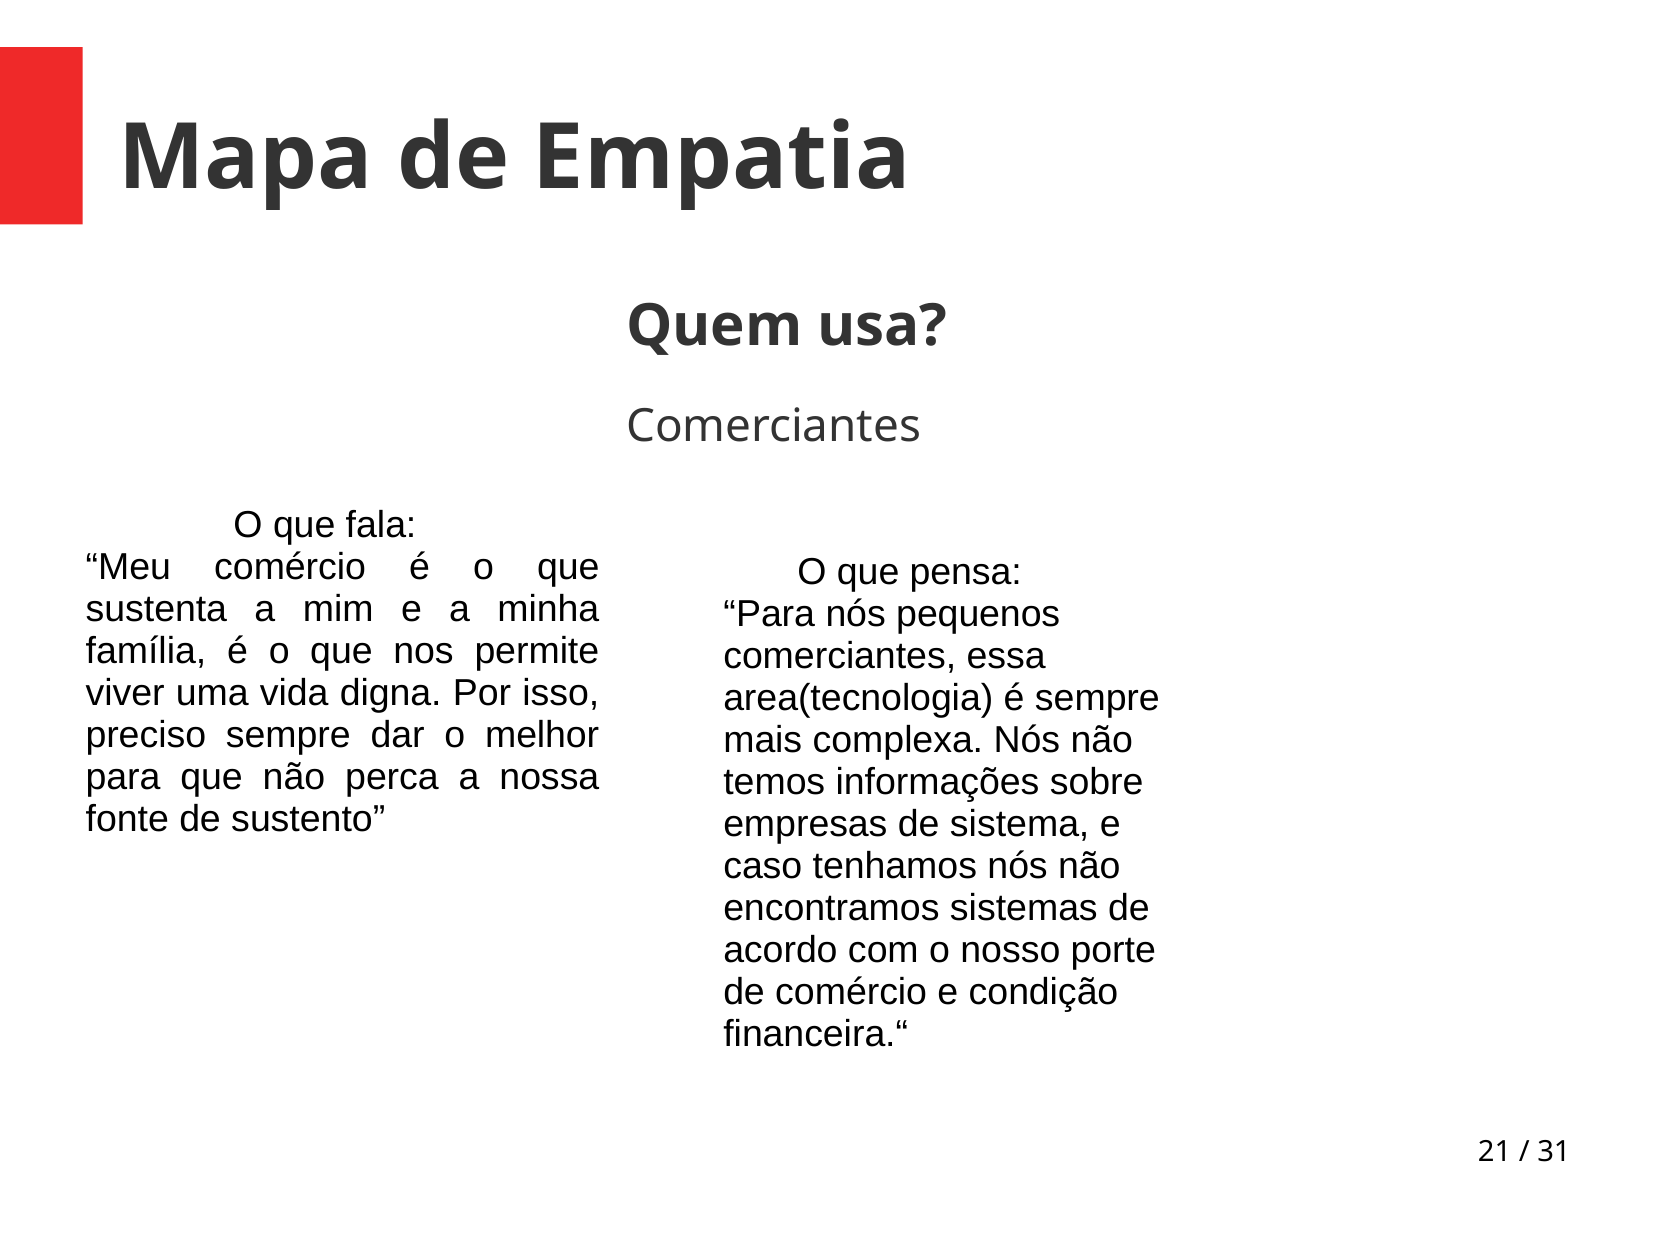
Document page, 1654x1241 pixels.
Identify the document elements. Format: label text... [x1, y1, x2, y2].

list Quem usa? Comerciantes [555, 283, 1016, 438]
text_box O que pensa: “Para nós pequenos comerciantes, essa area(tecnologia) é sempre mais complexa. Nós não temos informações sobre empresas de sistema, e caso tenhamos nós não encontramos sistemas de acordo com o nosso porte de comércio e condição financeira.“ [708, 543, 1217, 1062]
title Mapa de Empatia [118, 49, 1571, 257]
text_box O que fala: “Meu comércio é o que sustenta a mim e a minha família, é o que nos permite viver uma vida digna. Por isso, preciso sempre dar o melhor para que não perca a nossa fonte de sustento” [70, 496, 615, 847]
